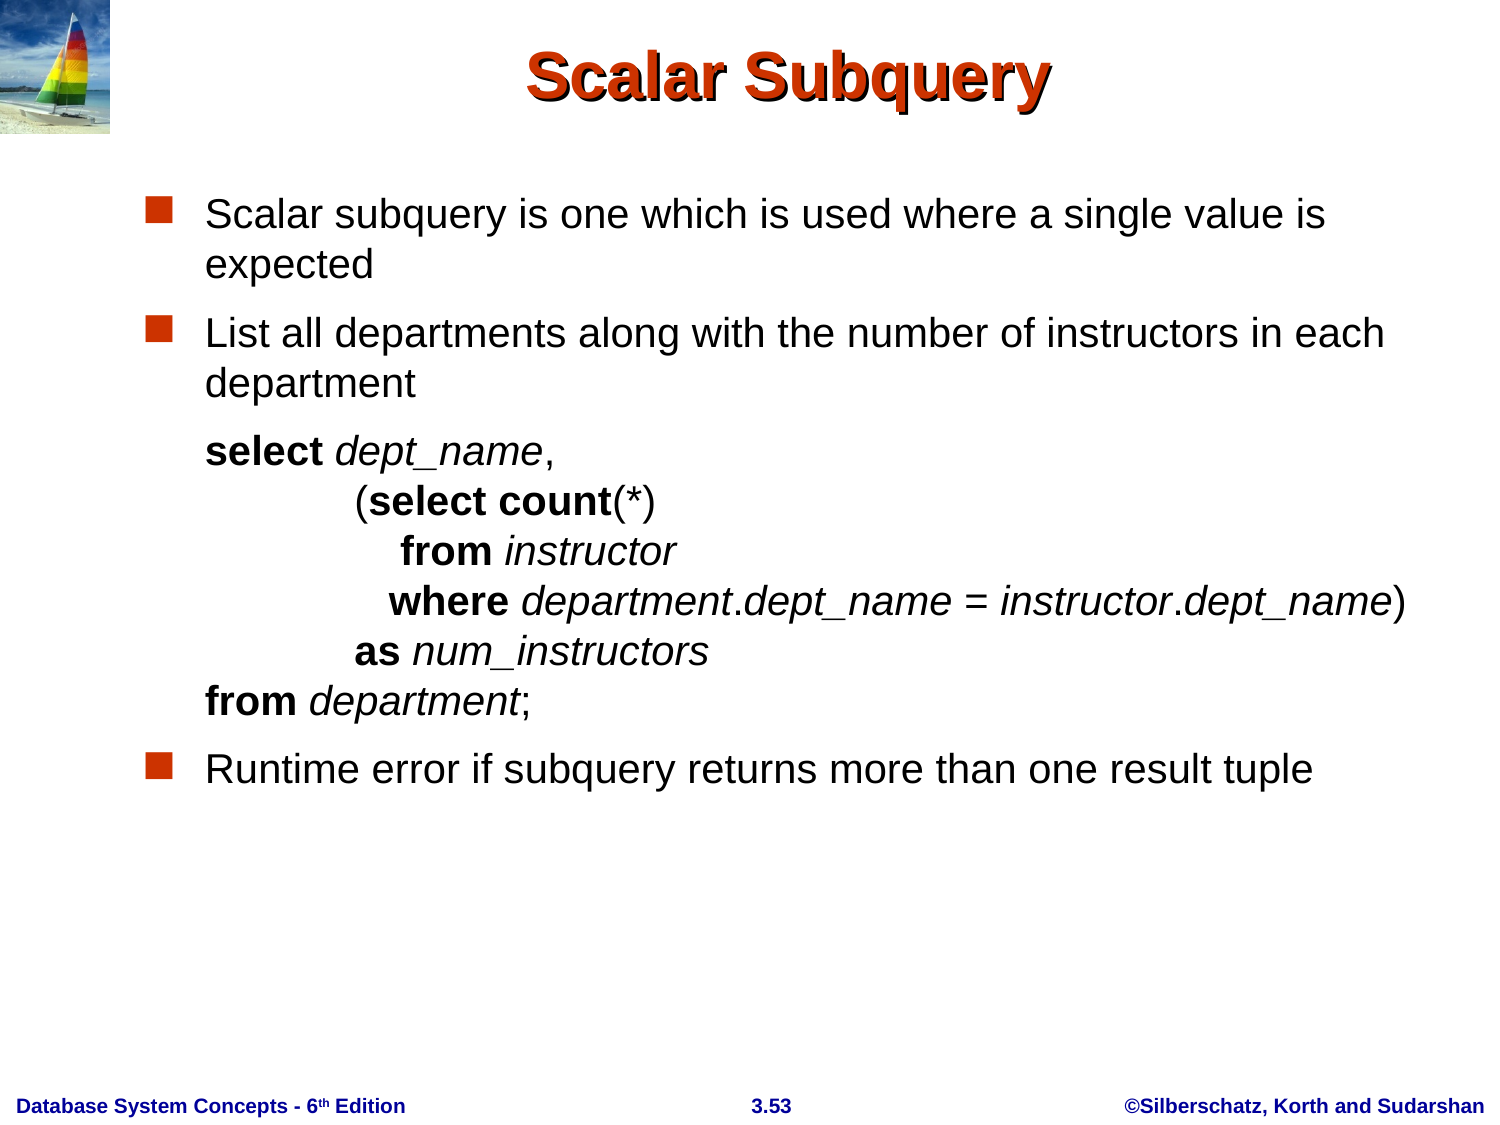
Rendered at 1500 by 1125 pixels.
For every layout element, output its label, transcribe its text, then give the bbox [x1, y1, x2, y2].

picture [0, 0, 110, 134]
list Scalar subquery is one which is used where a single value is expected List all departments along with the number of instructors in each department select dept_name, (select count(*) from instructor where department.dept_name = instructor.dept_name) as num_instructors from department; Runtime error if subquery returns more than one result tuple [133, 179, 1456, 984]
title Scalar Subquery [125, 19, 1451, 120]
